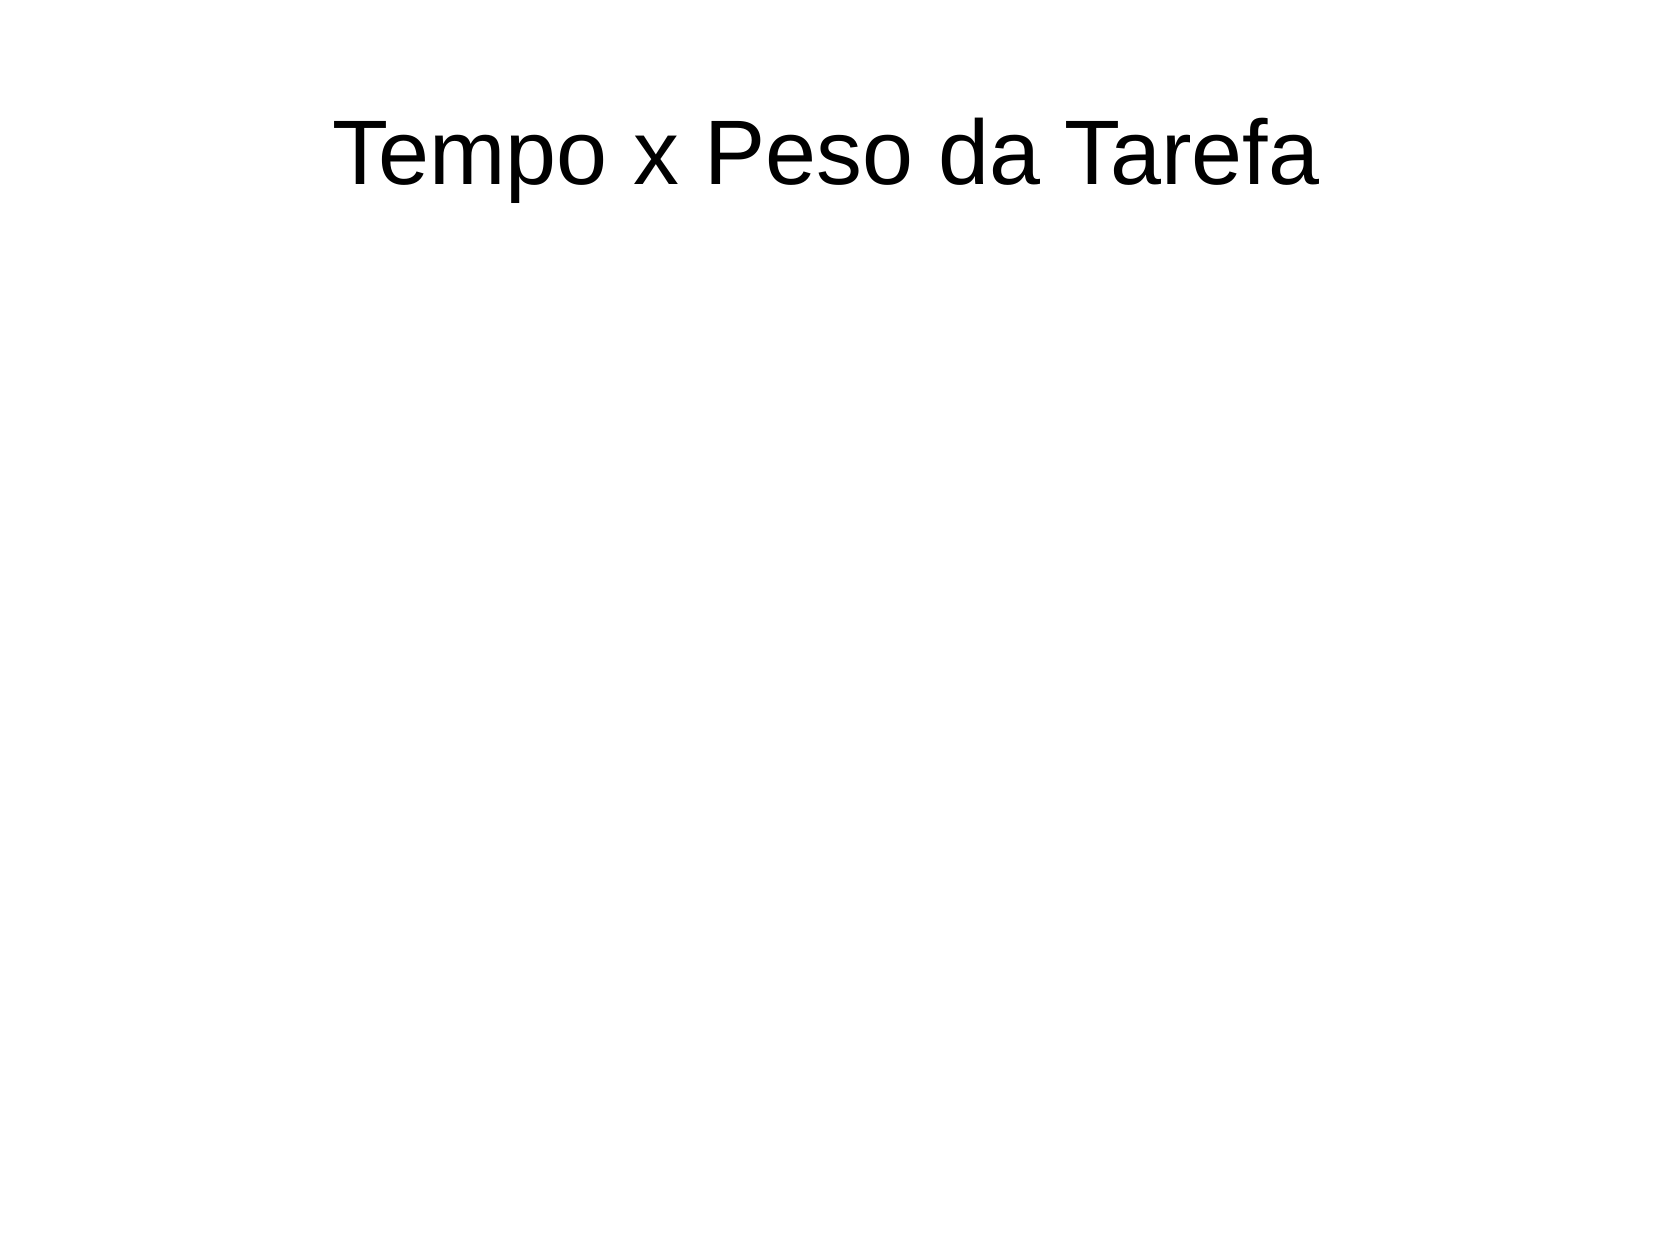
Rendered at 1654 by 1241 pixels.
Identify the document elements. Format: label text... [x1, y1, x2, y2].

title Tempo x Peso da Tarefa [82, 56, 1571, 250]
